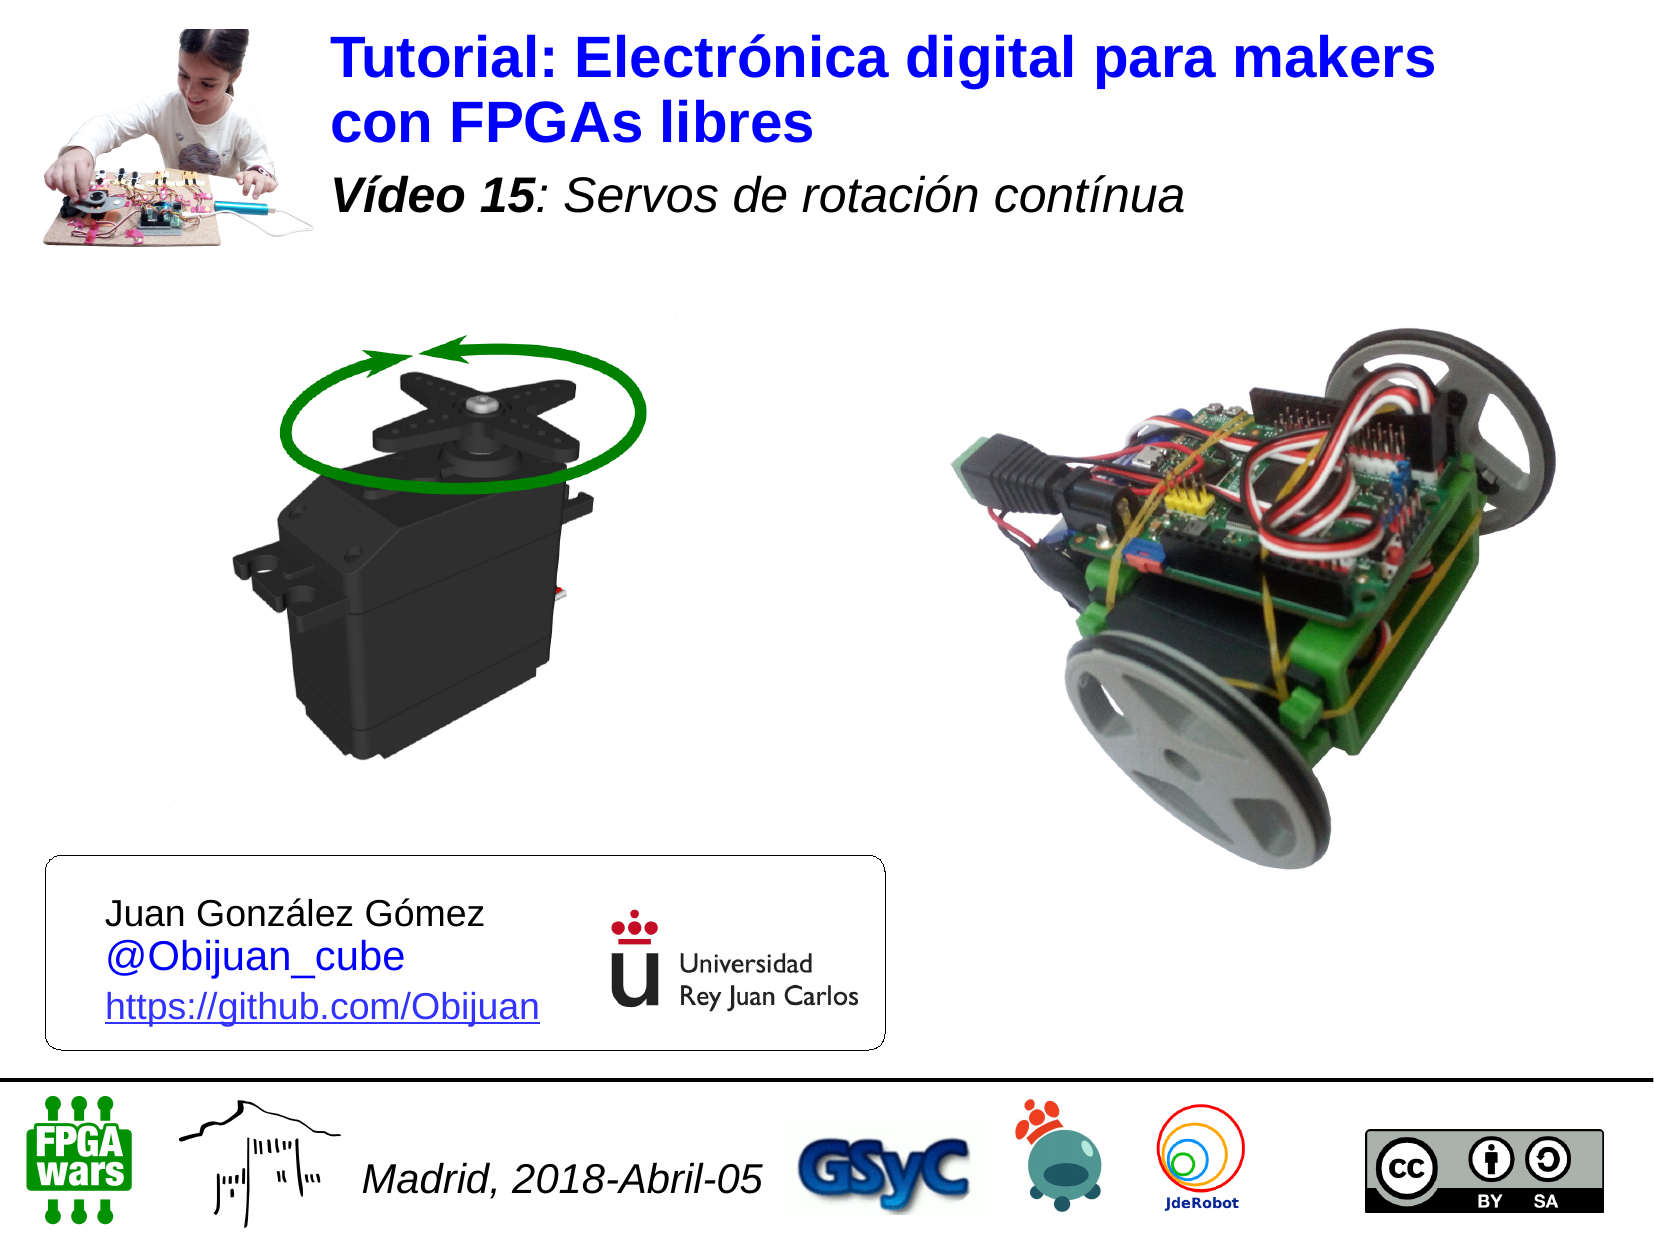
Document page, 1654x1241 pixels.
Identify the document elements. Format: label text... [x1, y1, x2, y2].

picture [165, 1089, 361, 1241]
text_box [45, 855, 886, 1051]
text_box https://github.com/Obijuan [90, 978, 556, 1036]
picture [173, 314, 676, 801]
picture [1000, 1099, 1126, 1216]
title Tutorial: Electrónica digital para makers con FPGAs libres [330, 15, 1471, 139]
text_box @Obijuan_cube [90, 925, 451, 1001]
picture [780, 1120, 986, 1216]
text_box Juan González Gómez [90, 885, 601, 946]
text_box Vídeo 15: Servos de rotación contínua [330, 139, 1561, 251]
picture [1365, 1120, 1604, 1221]
picture [1140, 1094, 1261, 1216]
picture [30, 29, 331, 256]
picture [930, 300, 1576, 886]
text_box Madrid, 2018-Abril-05 [360, 1155, 766, 1203]
picture [15, 1095, 150, 1231]
picture [595, 899, 871, 1021]
